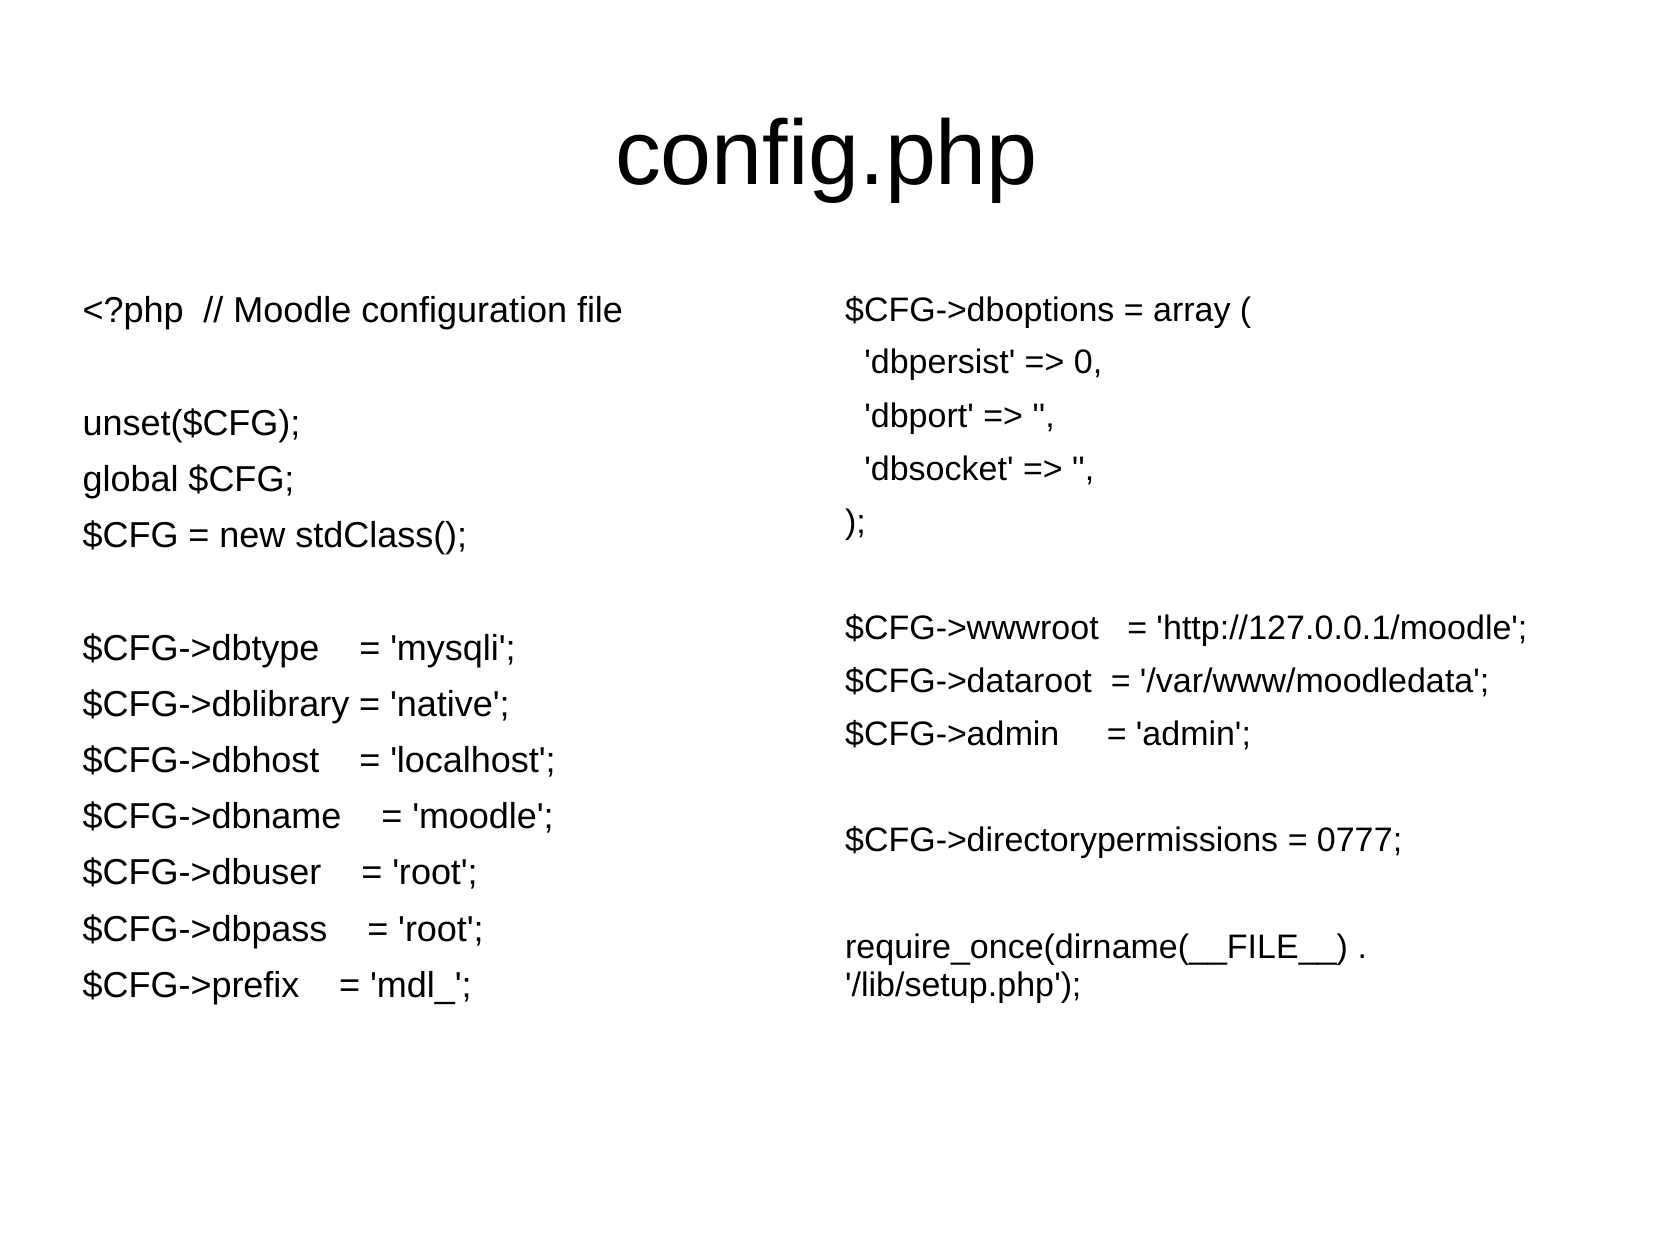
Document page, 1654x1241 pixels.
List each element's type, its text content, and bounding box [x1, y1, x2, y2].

title config.php [82, 49, 1571, 257]
list <?php // Moodle configuration file unset($CFG); global $CFG; $CFG = new stdClass(); $CFG->dbtype = 'mysqli'; $CFG->dblibrary = 'native'; $CFG->dbhost = 'localhost'; $CFG->dbname = 'moodle'; $CFG->dbuser = 'root'; $CFG->dbpass = 'root'; $CFG->prefix = 'mdl_'; [82, 290, 809, 1010]
list $CFG->dboptions = array ( 'dbpersist' => 0, 'dbport' => '', 'dbsocket' => '', ); $CFG->wwwroot = 'http://127.0.0.1/moodle'; $CFG->dataroot = '/var/www/moodledata'; $CFG->admin = 'admin'; $CFG->directorypermissions = 0777; require_once(dirname(__FILE__) . '/lib/setup.php'); [845, 290, 1572, 1010]
